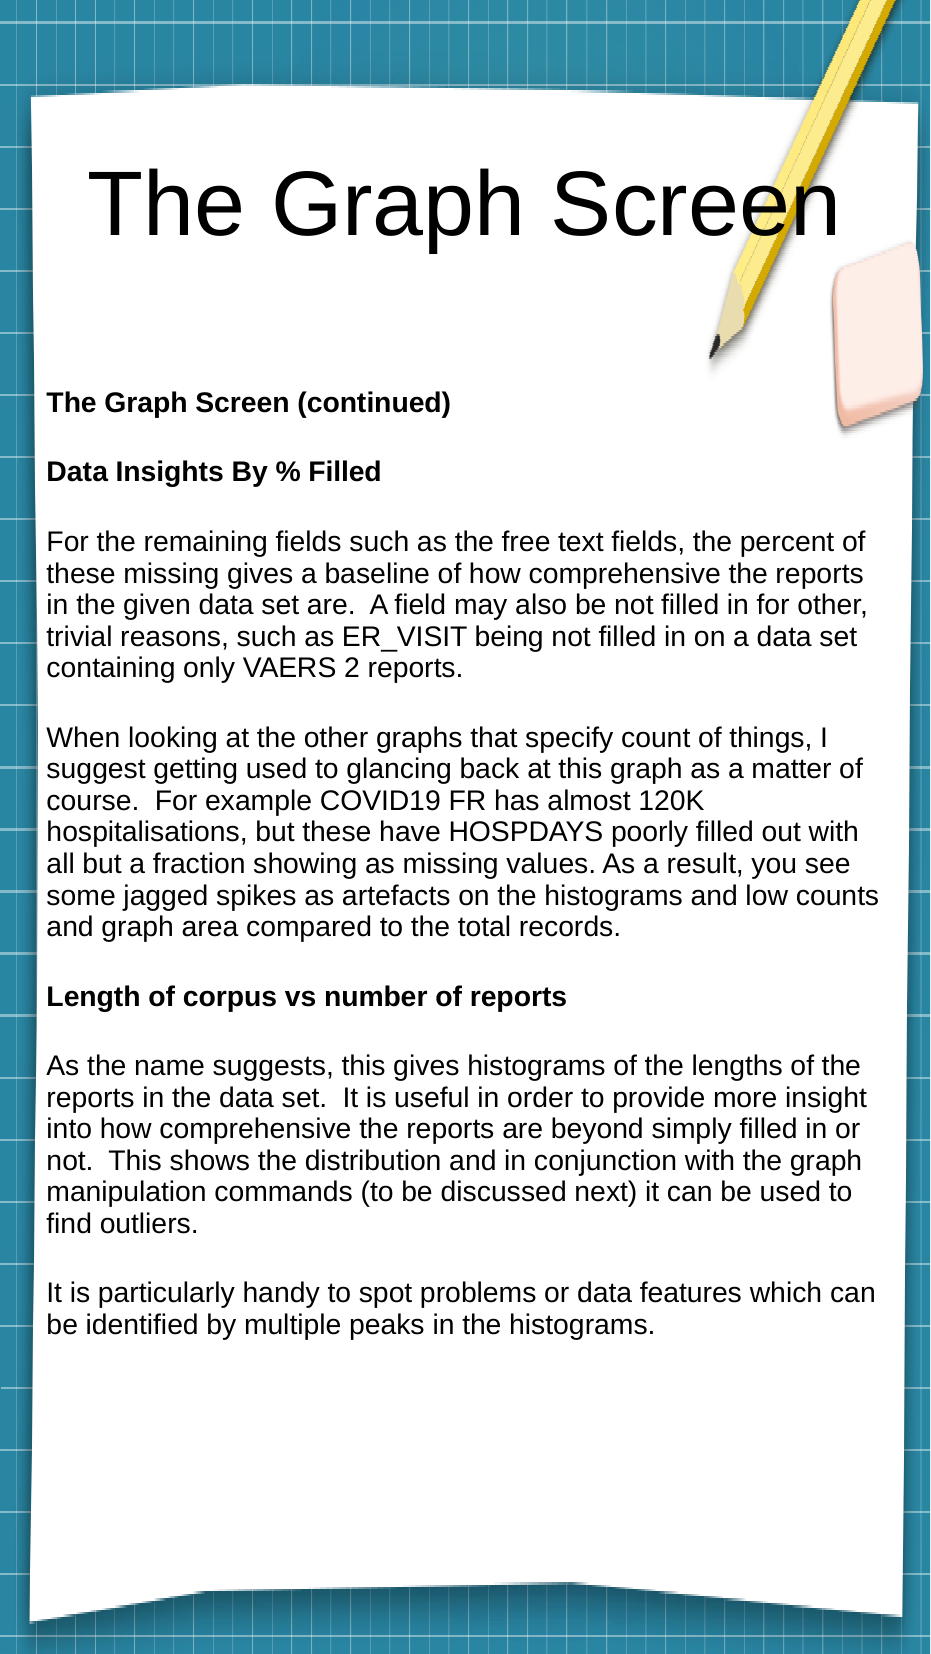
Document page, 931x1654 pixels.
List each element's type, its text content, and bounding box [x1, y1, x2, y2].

title The Graph Screen [46, 65, 884, 342]
list The Graph Screen (continued) Data Insights By % Filled For the remaining fields such as the free text fields, the percent of these missing gives a baseline of how comprehensive the reports in the given data set are. A field may also be not filled in for other, trivial reasons, such as ER_VISIT being not filled in on a data set containing only VAERS 2 reports. When looking at the other graphs that specify count of things, I suggest getting used to glancing back at this graph as a matter of course. For example COVID19 FR has almost 120K hospitalisations, but these have HOSPDAYS poorly filled out with all but a fraction showing as missing values. As a result, you see some jagged spikes as artefacts on the histograms and low counts and graph area compared to the total records. Length of corpus vs number of reports As the name suggests, this gives histograms of the lengths of the reports in the data set. It is useful in order to provide more insight into how comprehensive the reports are beyond simply filled in or not. This shows the distribution and in conjunction with the graph manipulation commands (to be discussed next) it can be used to find outliers. It is particularly handy to spot problems or data features which can be identified by multiple peaks in the histograms. [46, 386, 884, 1346]
picture [0, 0, 931, 1654]
